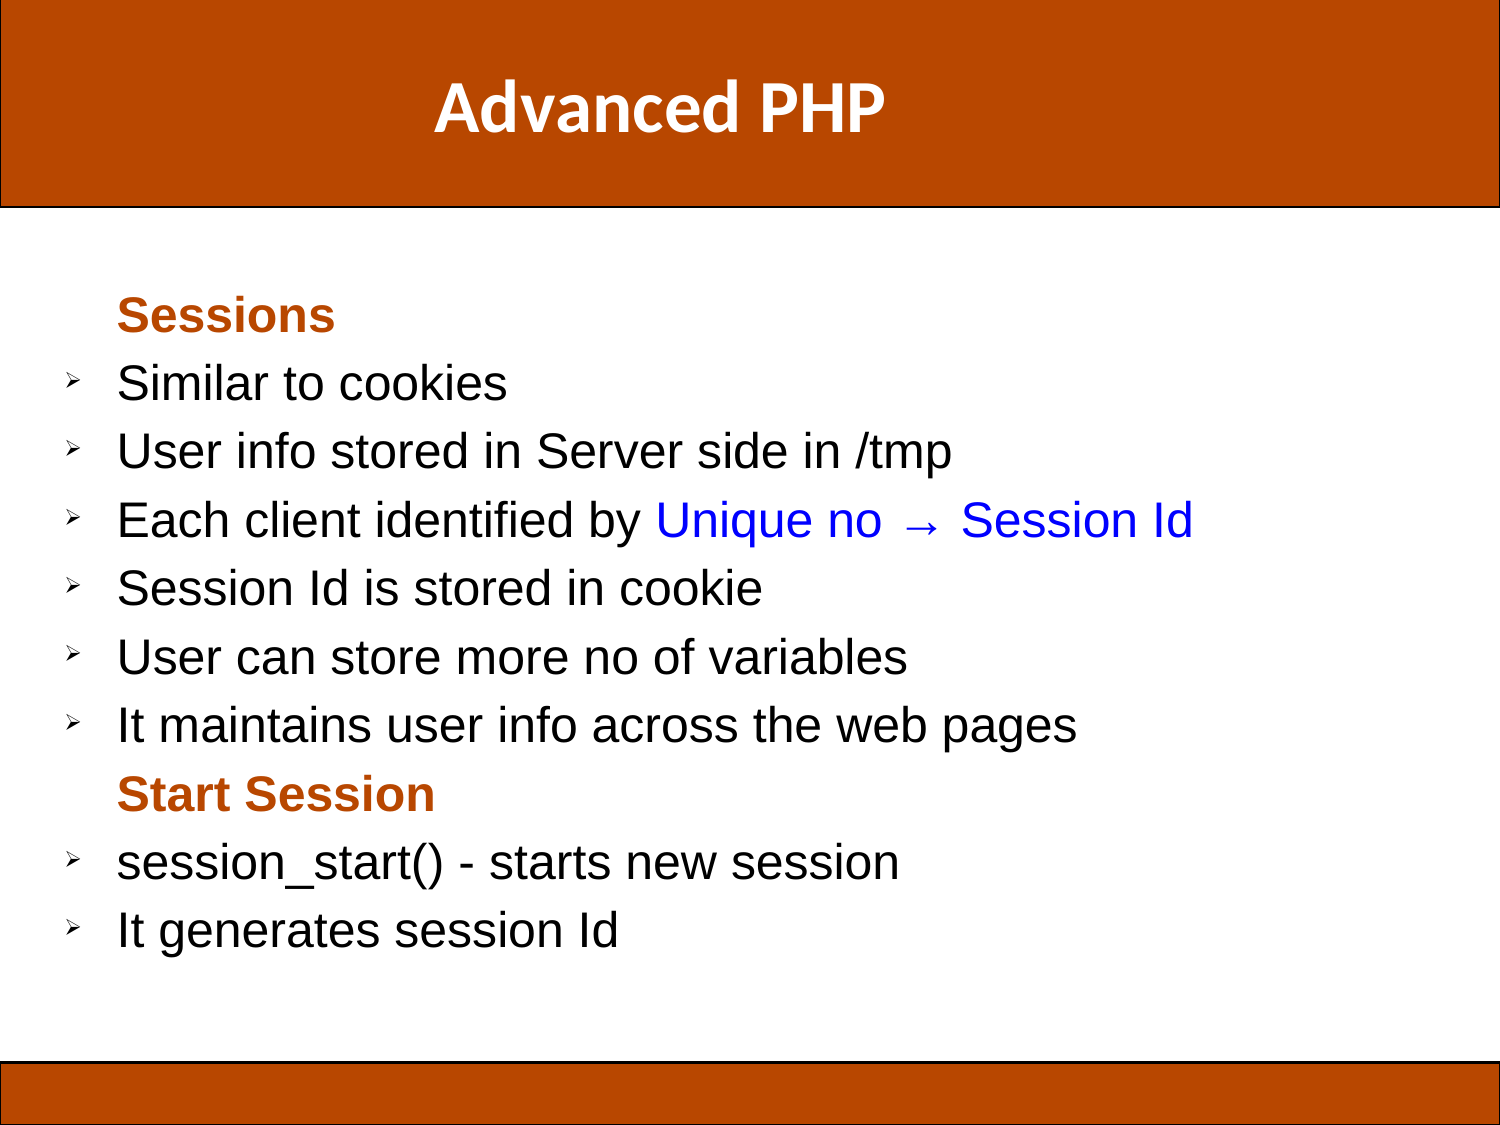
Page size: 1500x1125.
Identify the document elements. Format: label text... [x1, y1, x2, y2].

list Sessions Similar to cookies User info stored in Server side in /tmp Each client identified by Unique no → Session Id Session Id is stored in cookie User can store more no of variables It maintains user info across the web pages Start Session session_start() - starts new session It generates session Id [5, 218, 1394, 1078]
text_box Advanced PHP [202, 67, 1119, 155]
